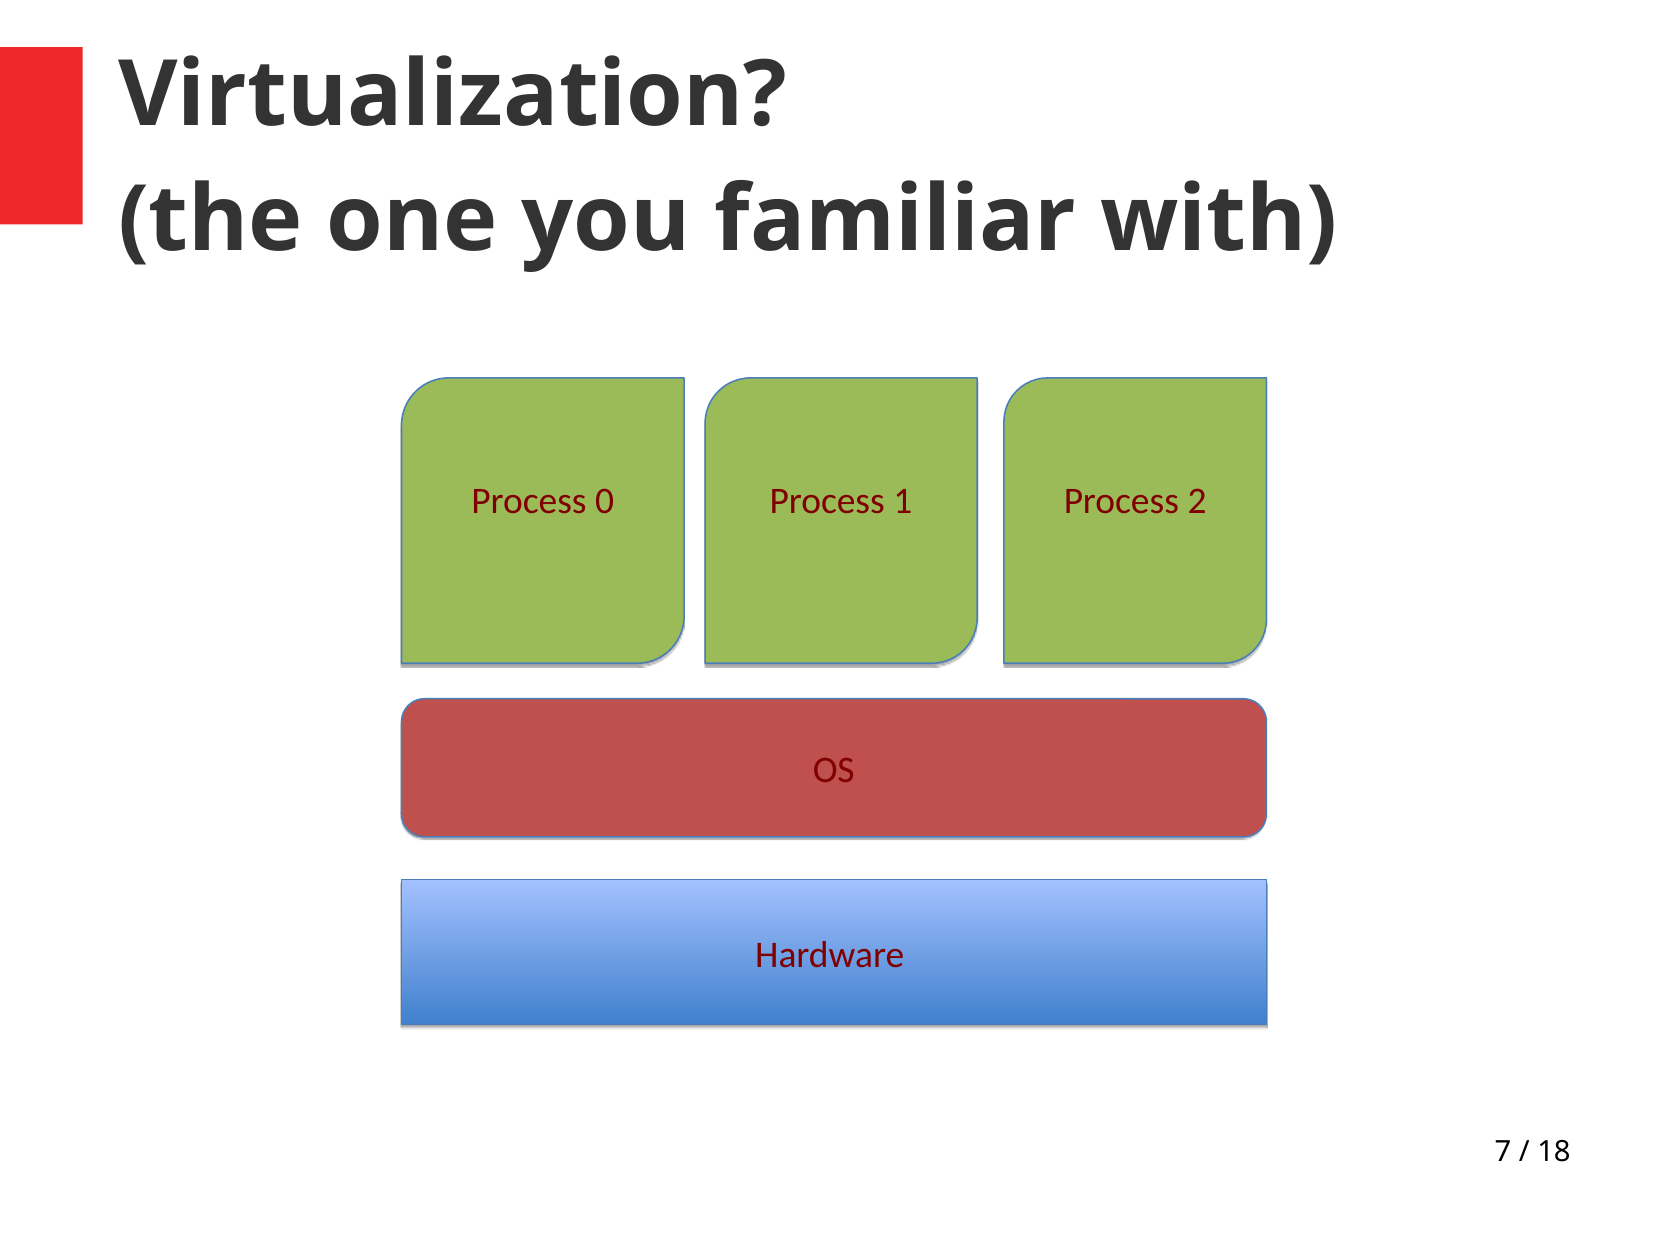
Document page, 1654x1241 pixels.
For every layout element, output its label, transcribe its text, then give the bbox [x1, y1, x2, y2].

text_box Process 0 [401, 377, 685, 664]
text_box Hardware [401, 879, 1267, 1025]
title Virtualization? (the one you familiar with) [118, 17, 1571, 289]
text_box OS [401, 698, 1267, 837]
text_box Process 1 [705, 377, 978, 664]
text_box Process 2 [1003, 377, 1267, 664]
